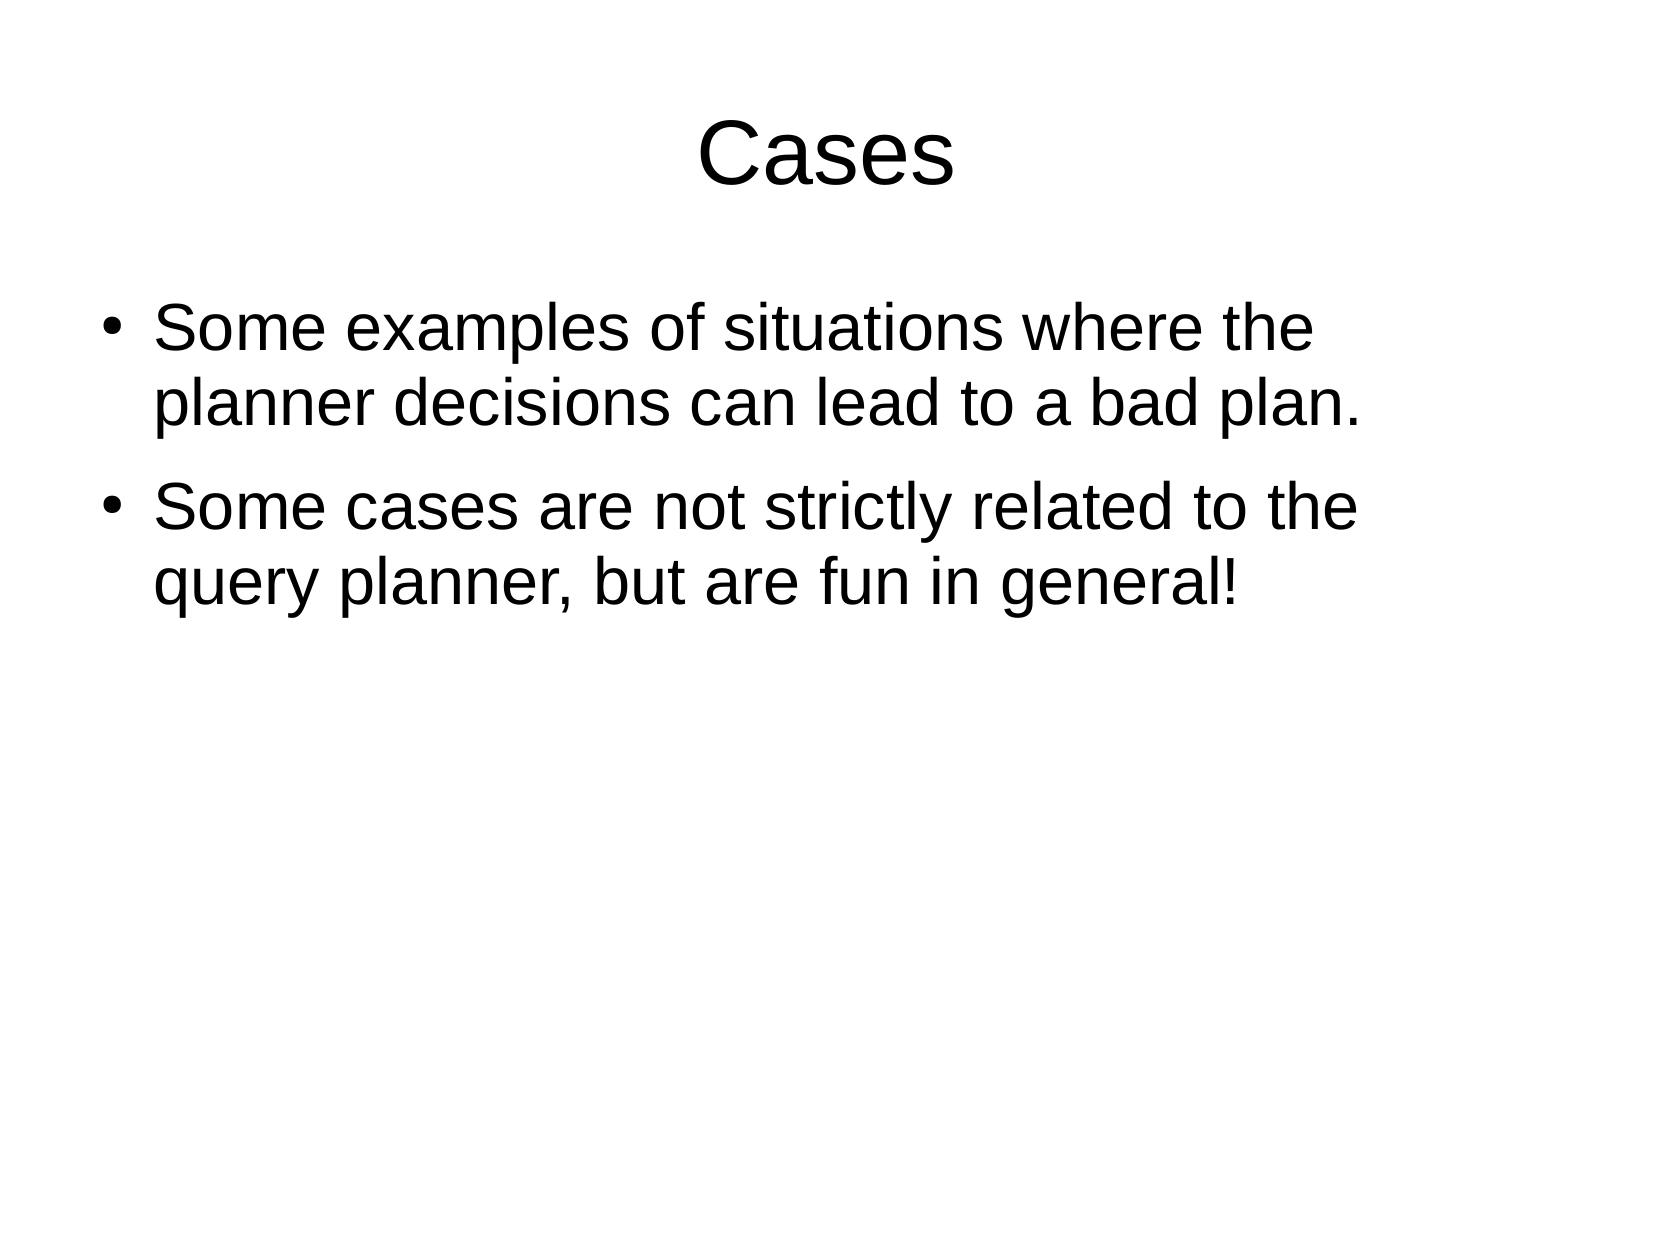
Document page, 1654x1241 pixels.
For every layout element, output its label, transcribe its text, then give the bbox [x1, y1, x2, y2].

title Cases [82, 49, 1571, 257]
list Some examples of situations where the planner decisions can lead to a bad plan. Some cases are not strictly related to the query planner, but are fun in general! [82, 290, 1538, 1010]
